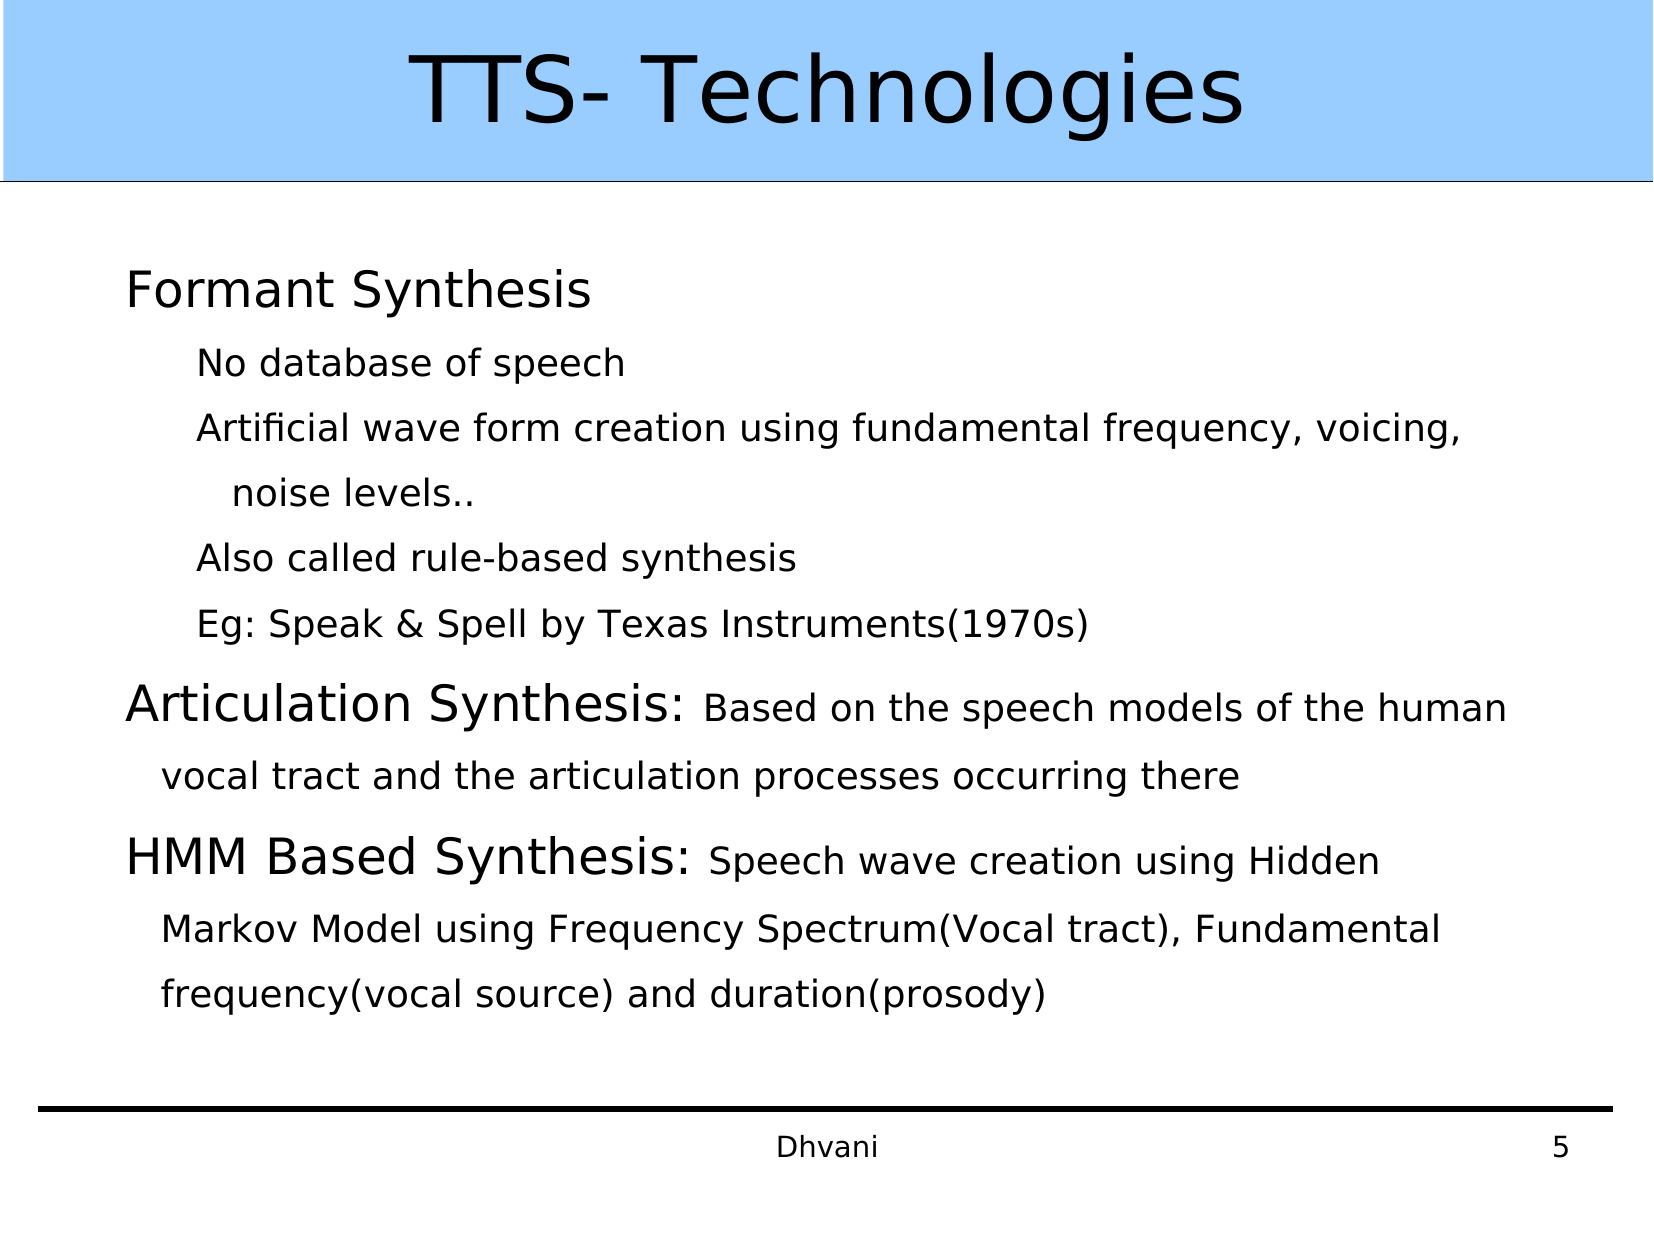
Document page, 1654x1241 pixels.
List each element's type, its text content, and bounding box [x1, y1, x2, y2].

text_box Formant Synthesis No database of speech Artificial wave form creation using fundamental frequency, voicing, noise levels.. Also called rule-based synthesis Eg: Speak & Spell by Texas Instruments(1970s) Articulation Synthesis: Based on the speech models of the human vocal tract and the articulation processes occurring there HMM Based Synthesis: Speech wave creation using Hidden Markov Model using Frequency Spectrum(Vocal tract), Fundamental frequency(vocal source) and duration(prosody) [75, 225, 1538, 995]
title TTS- Technologies [3, 0, 1653, 181]
